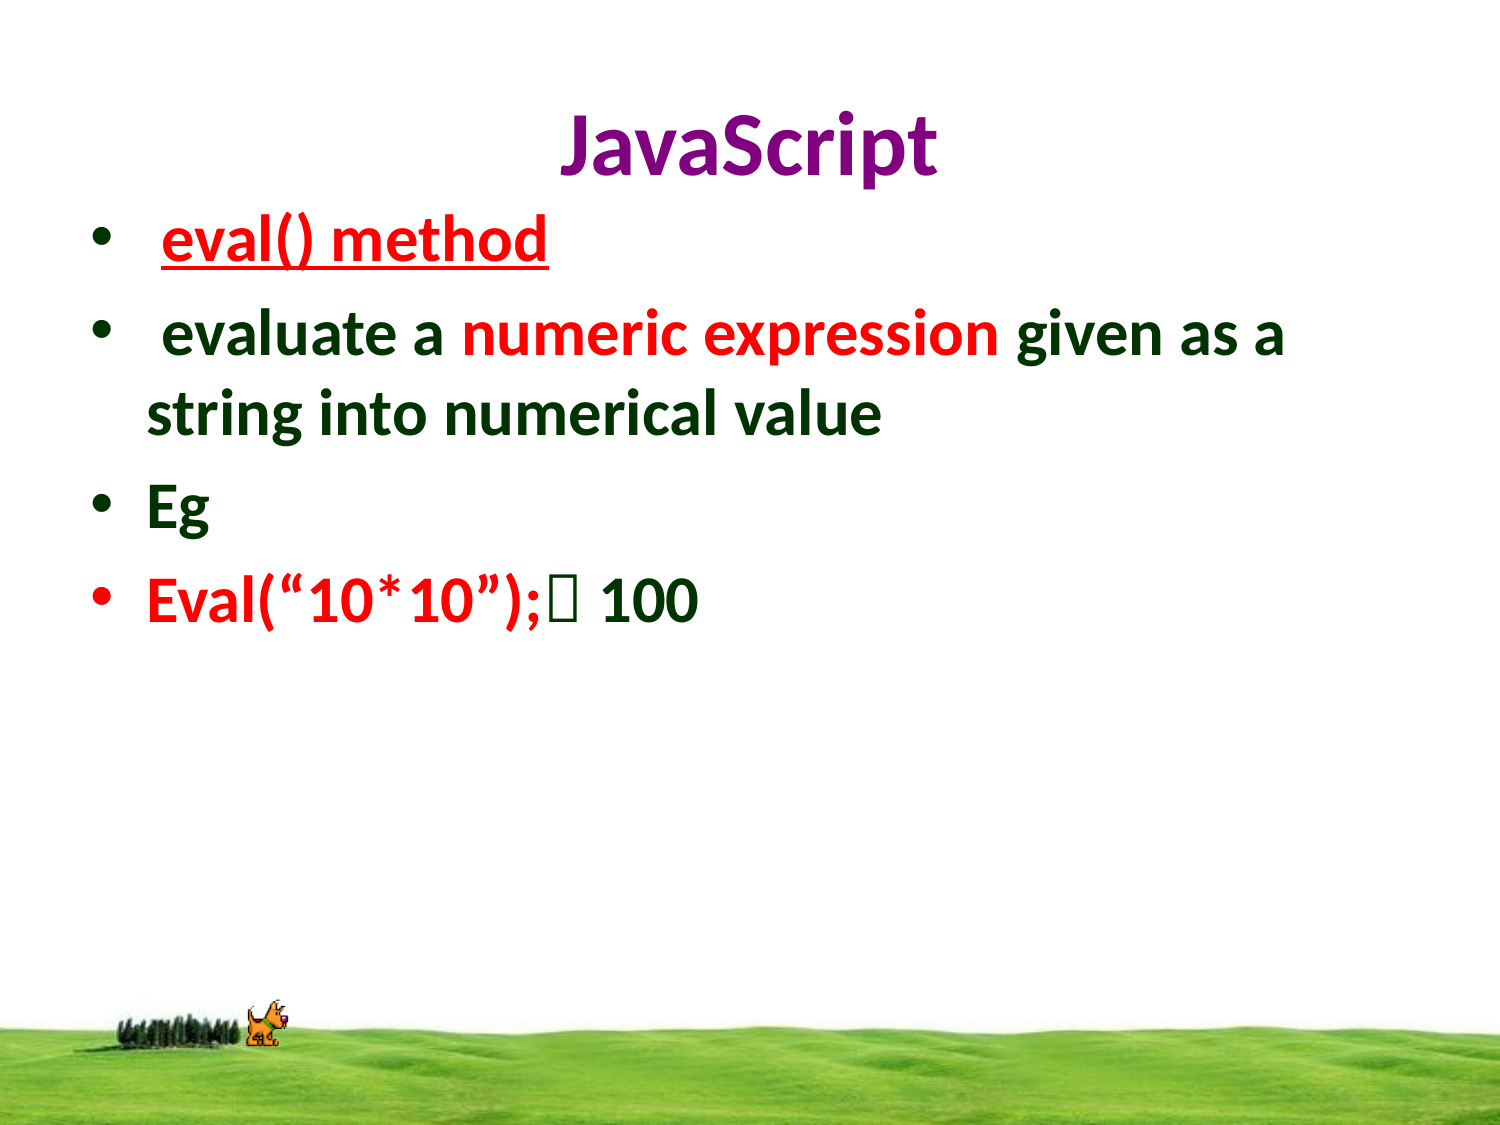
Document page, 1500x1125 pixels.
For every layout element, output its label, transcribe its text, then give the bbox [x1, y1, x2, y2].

title JavaScript [75, 45, 1425, 233]
picture [0, 995, 1500, 1125]
list eval() method evaluate a numeric expression given as a string into numerical value Eg Eval(“10*10”); 100 [75, 187, 1338, 975]
